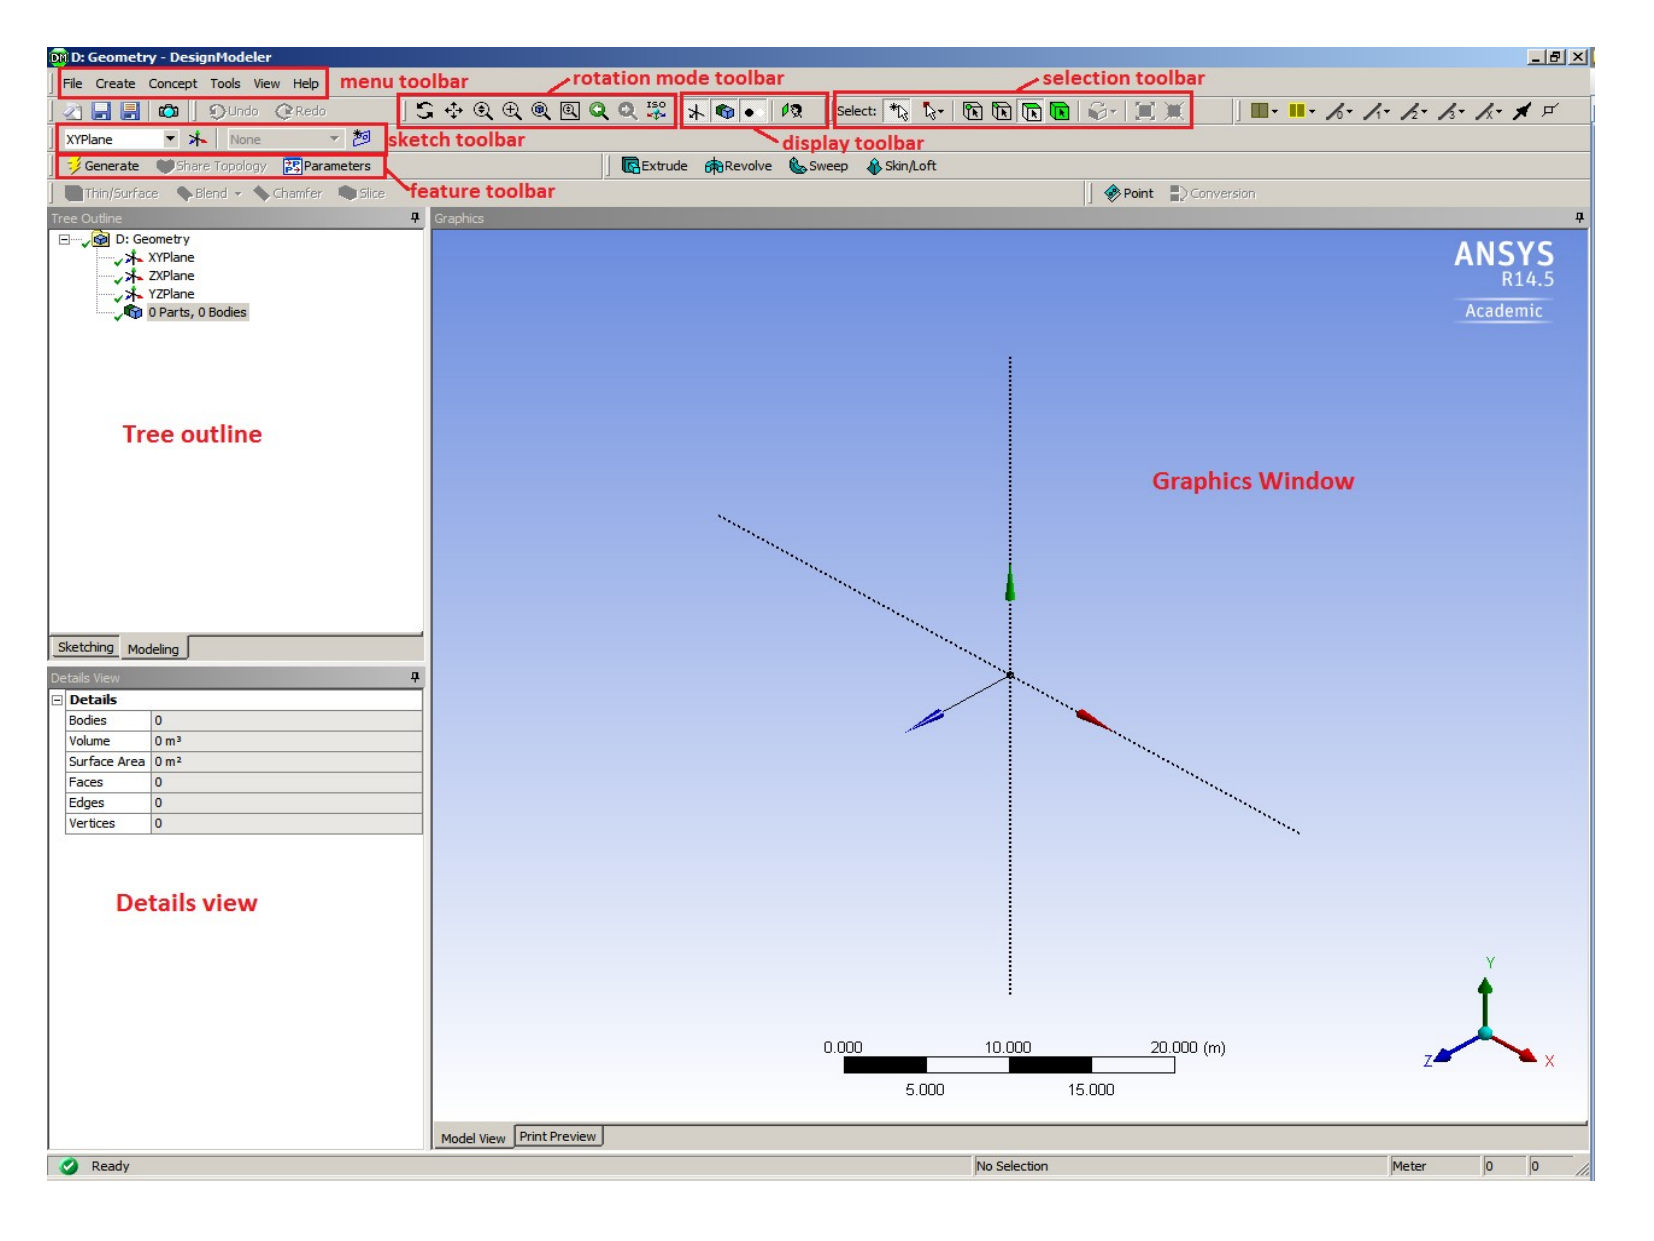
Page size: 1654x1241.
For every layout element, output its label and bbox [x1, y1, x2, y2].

picture [47, 47, 1595, 1182]
